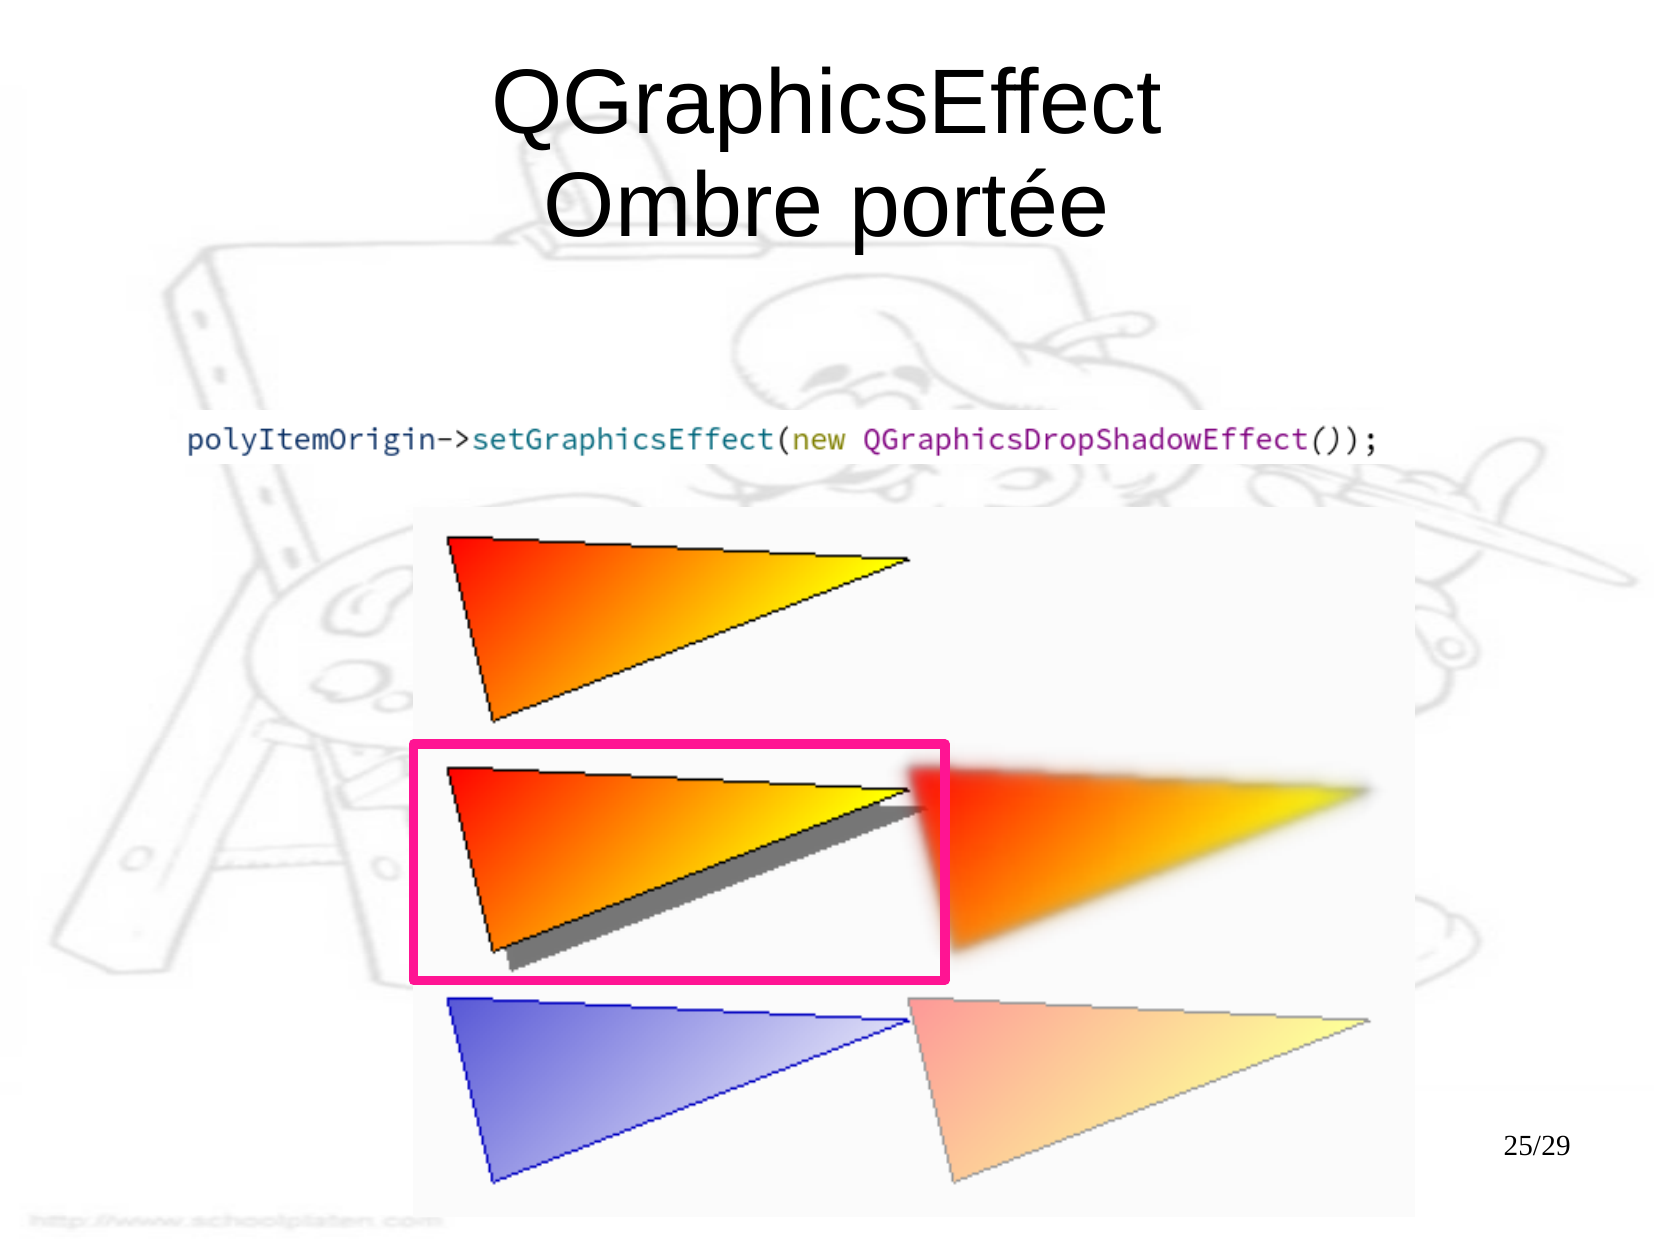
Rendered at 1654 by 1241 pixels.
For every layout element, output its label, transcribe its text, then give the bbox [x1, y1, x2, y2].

picture [0, 0, 1654, 1241]
title QGraphicsEffect Ombre portée [82, 50, 1571, 256]
